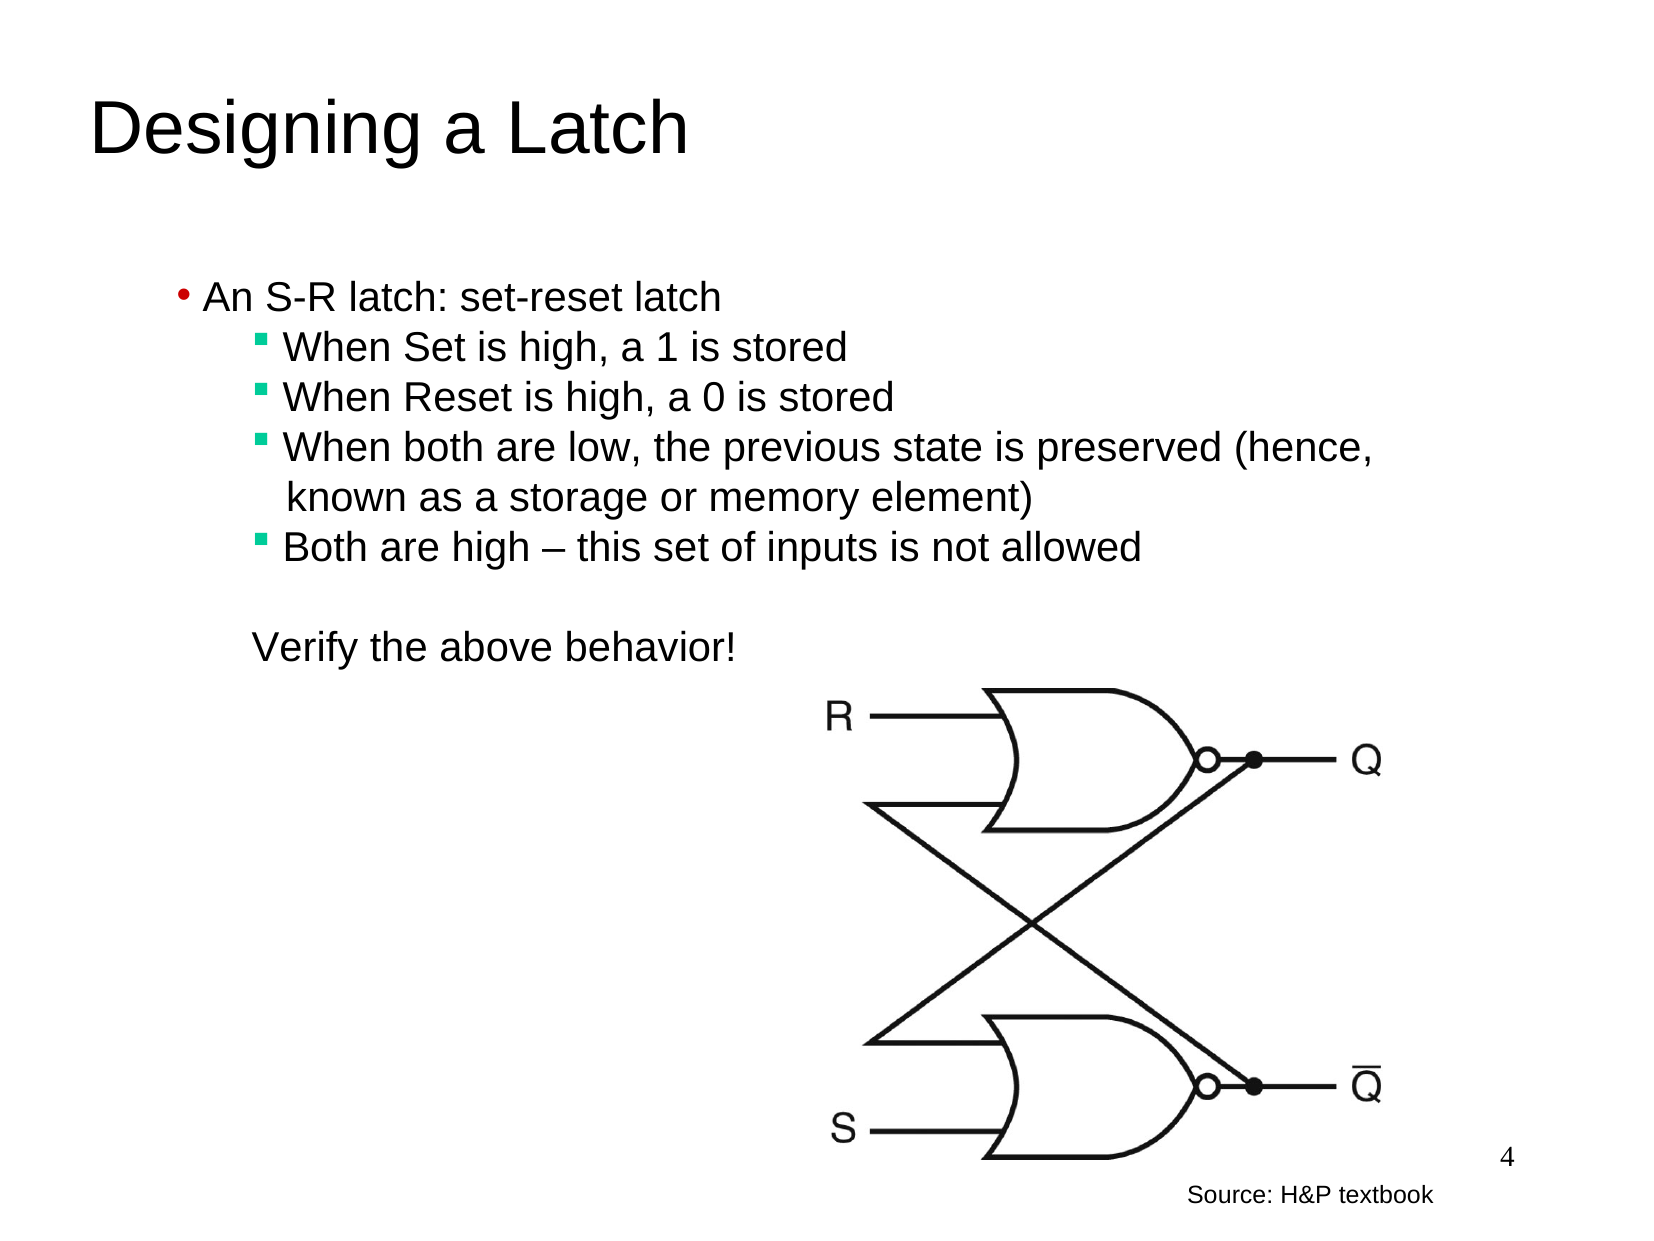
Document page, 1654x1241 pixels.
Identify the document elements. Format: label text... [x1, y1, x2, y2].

text_box Designing a Latch [74, 71, 706, 177]
picture [824, 688, 1383, 1160]
text_box An S-R latch: set-reset latch When Set is high, a 1 is stored When Reset is high, a 0 is stored When both are low, the previous state is preserved (hence, known as a storage or memory element) Both are high – this set of inputs is not allowed Verify the above behavior! [161, 261, 1389, 678]
text_box Source: H&P textbook [1172, 1171, 1449, 1217]
text_box <number> [1185, 1129, 1530, 1213]
